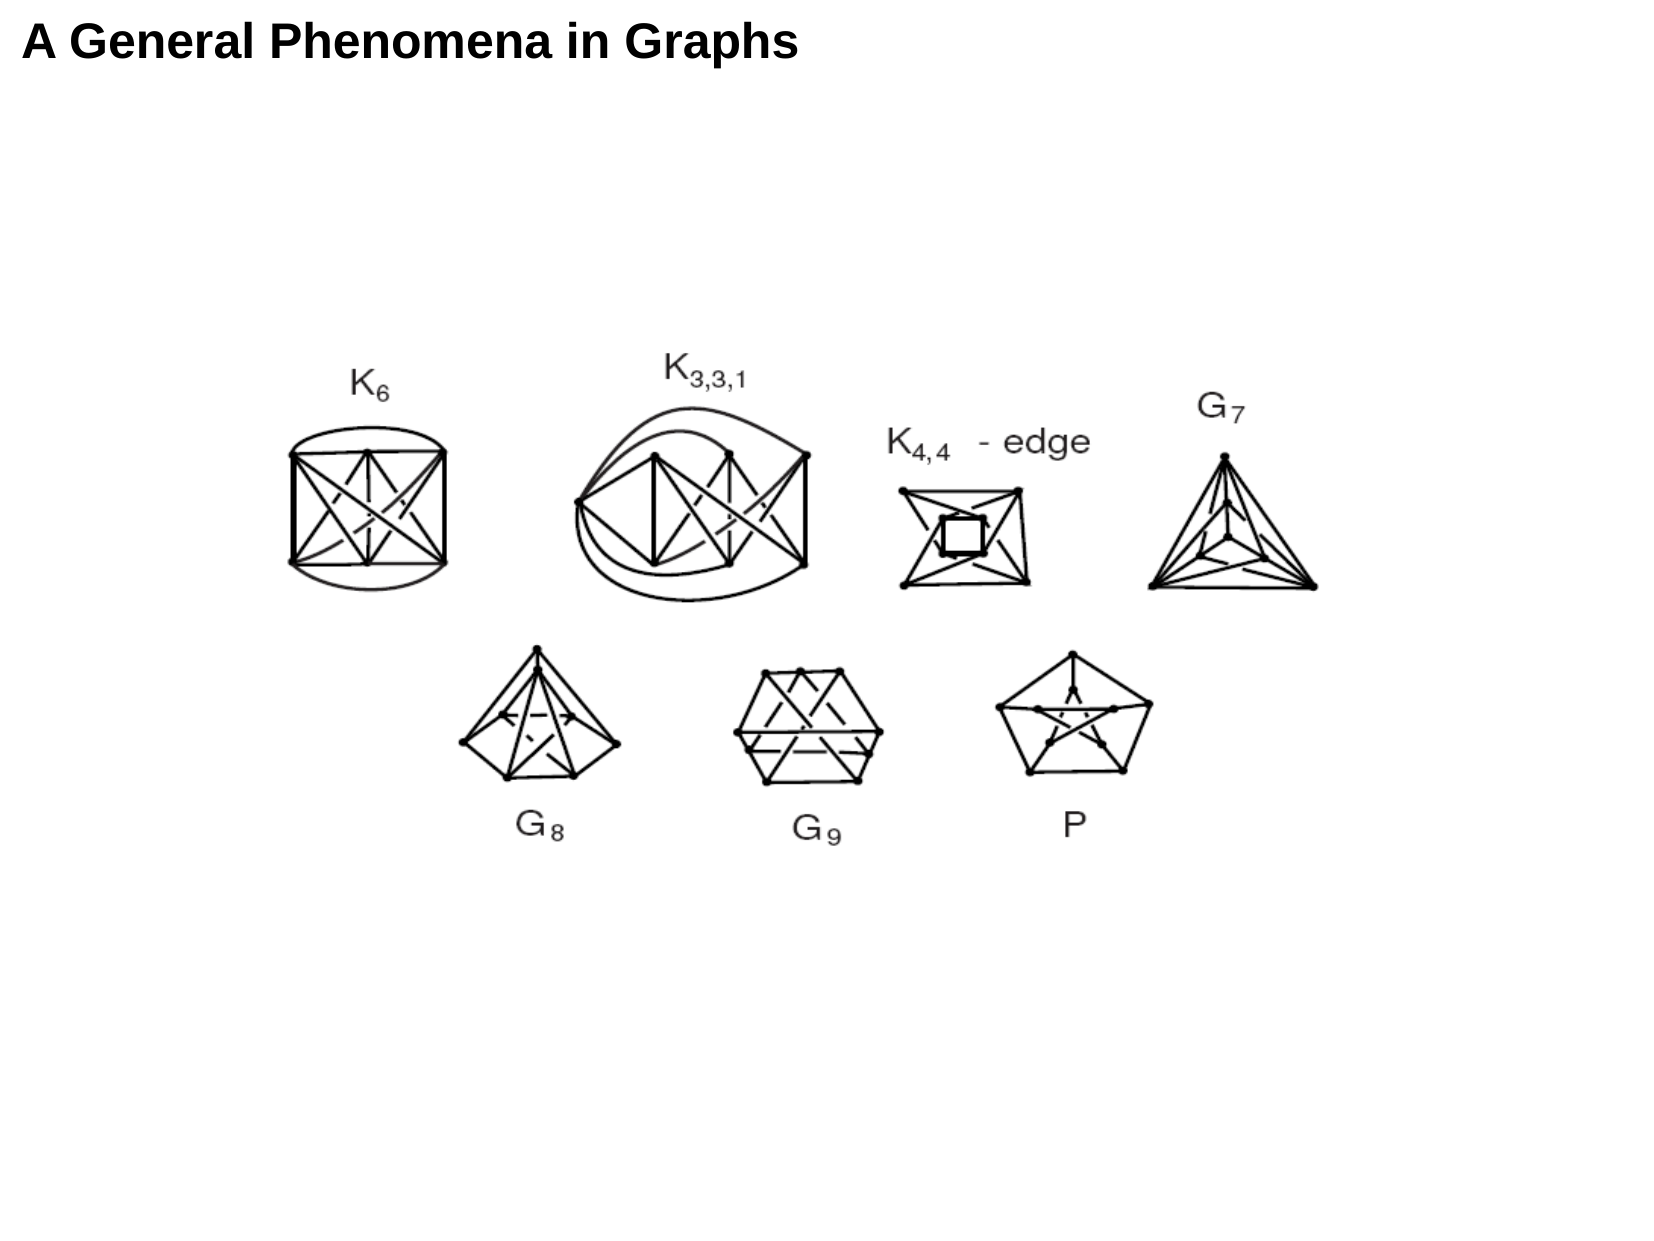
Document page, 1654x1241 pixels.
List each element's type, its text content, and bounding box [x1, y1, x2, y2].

picture [262, 299, 1331, 863]
text_box A General Phenomena in Graphs [6, 6, 1654, 79]
